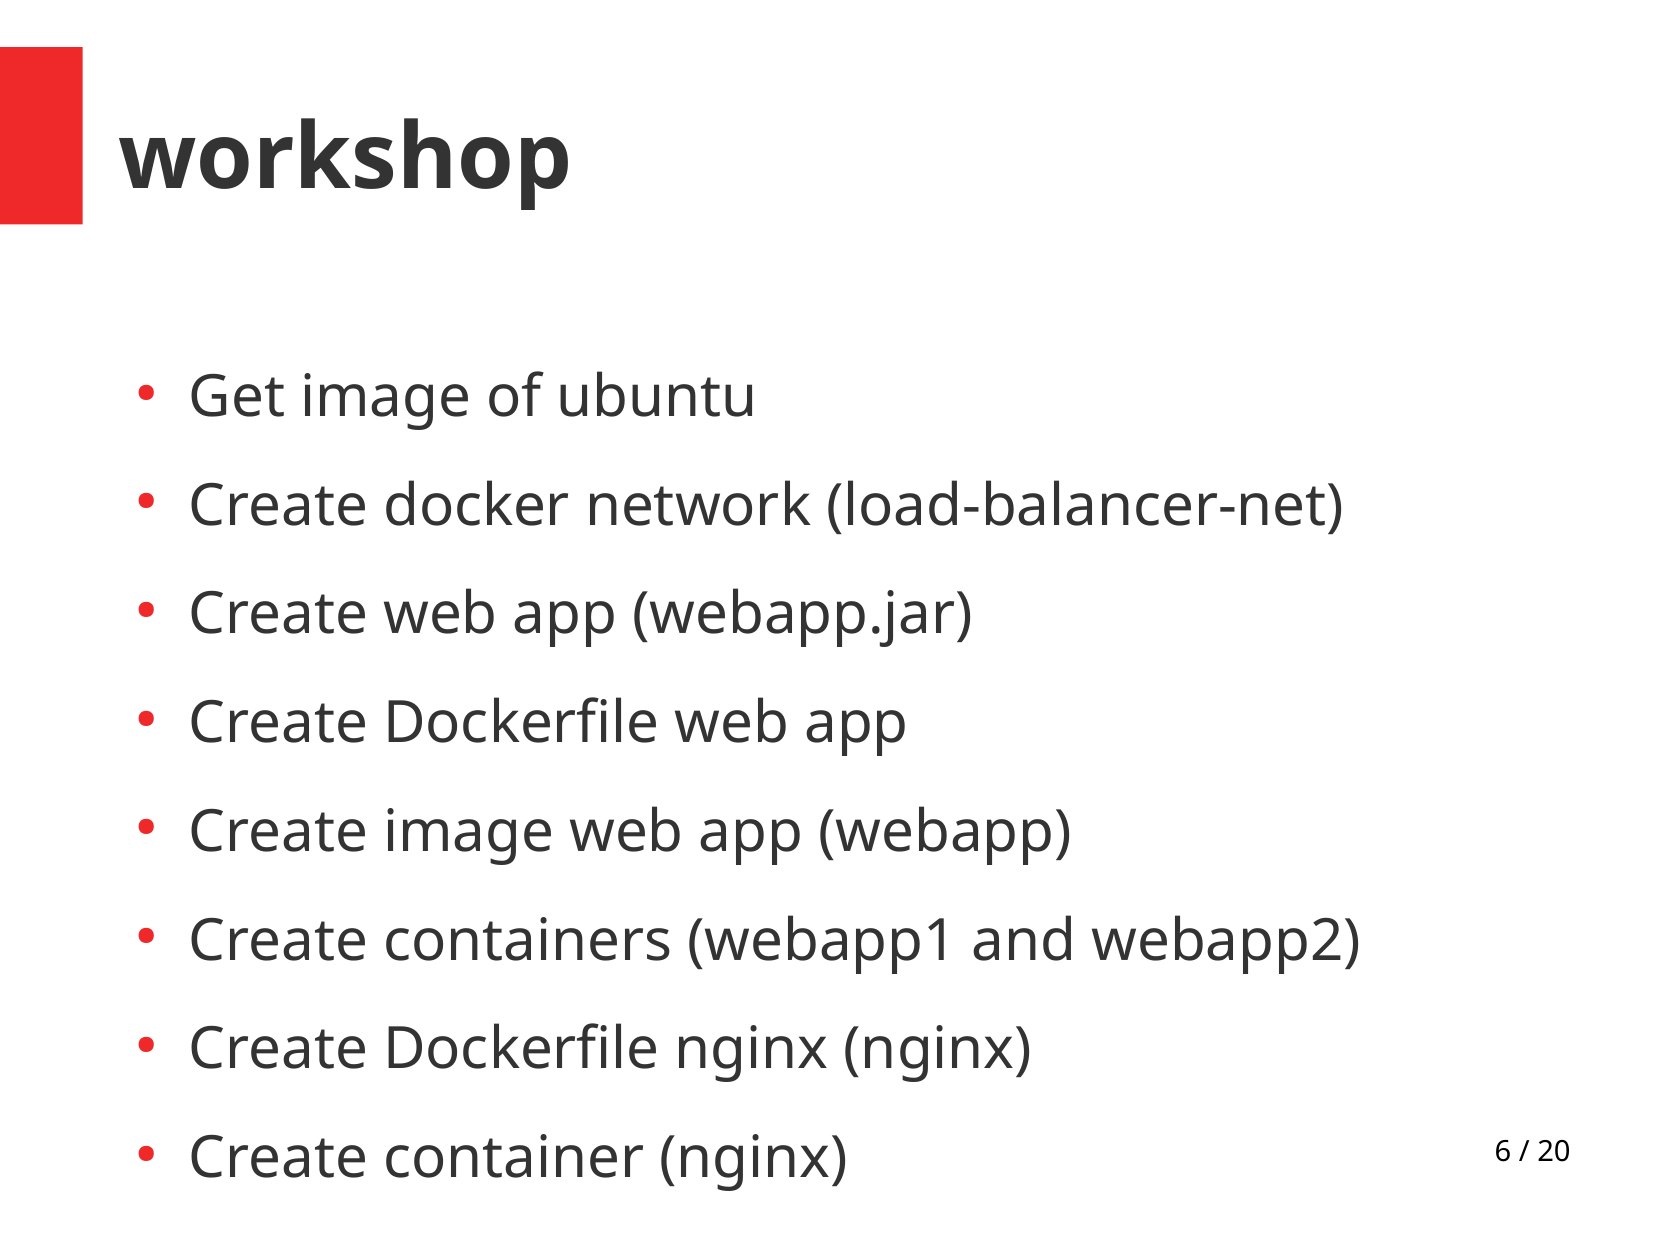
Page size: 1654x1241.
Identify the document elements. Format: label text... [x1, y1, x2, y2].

title workshop [118, 49, 1571, 257]
list Get image of ubuntu Create docker network (load-balancer-net) Create web app (webapp.jar) Create Dockerfile web app Create image web app (webapp) Create containers (webapp1 and webapp2) Create Dockerfile nginx (nginx) Create container (nginx) [118, 354, 1536, 1074]
